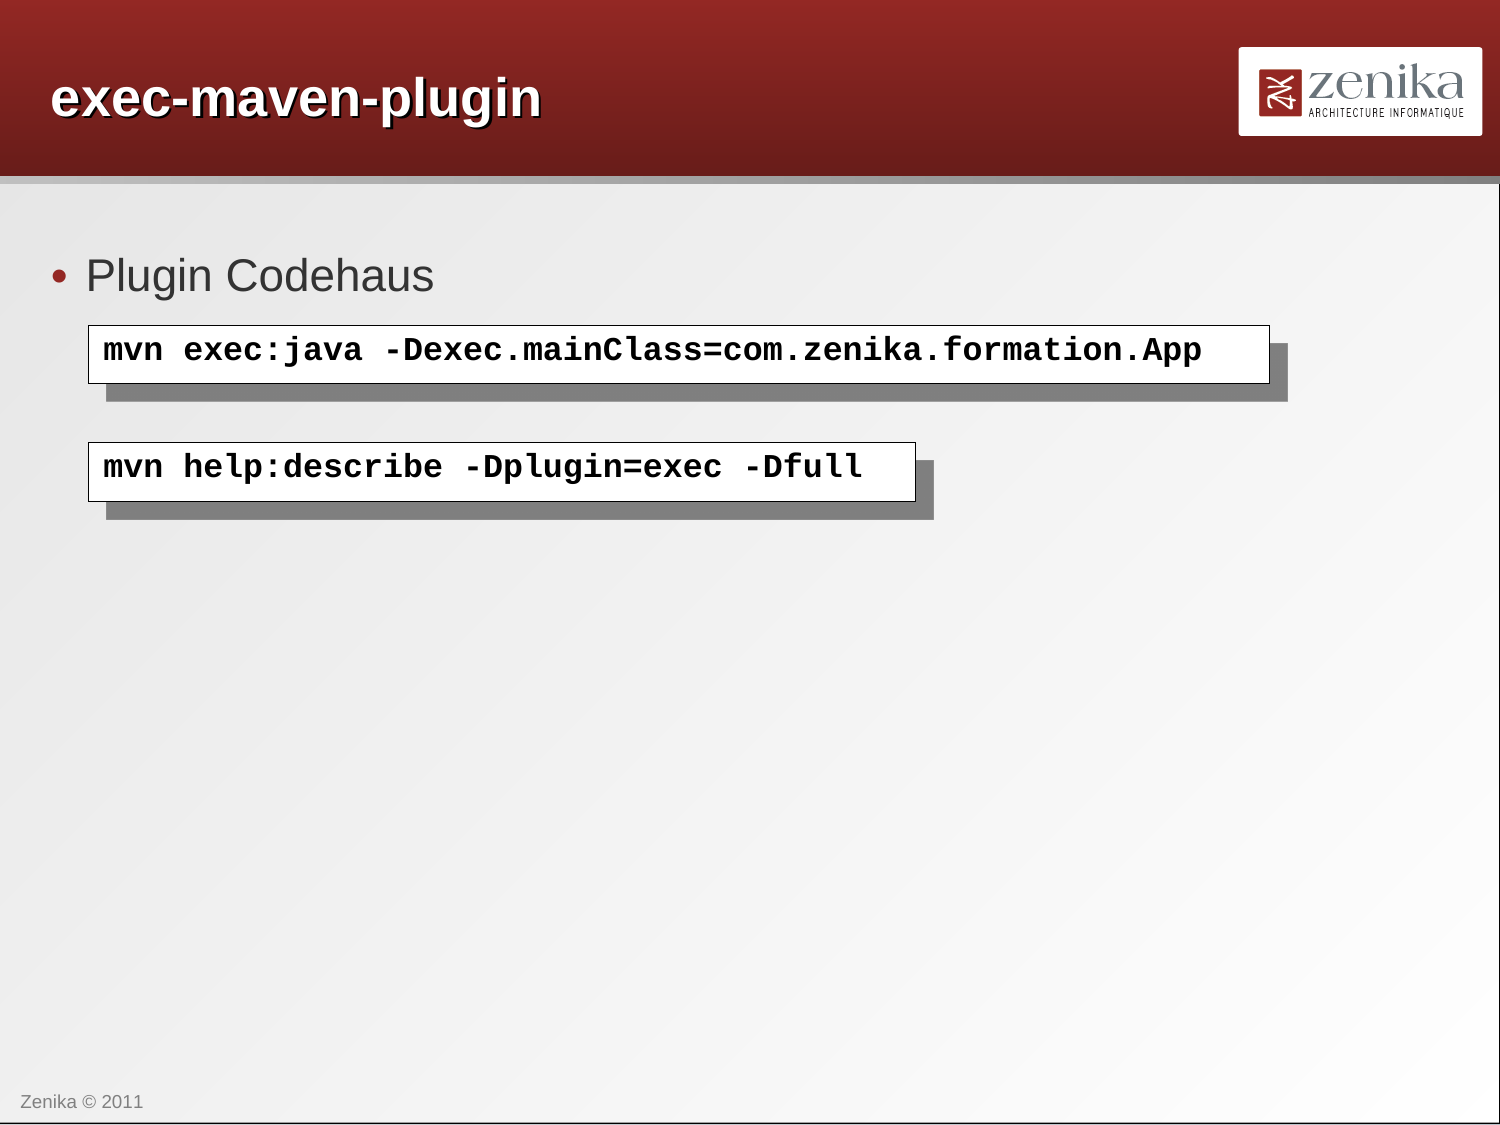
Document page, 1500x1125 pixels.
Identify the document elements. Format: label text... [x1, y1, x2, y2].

title exec-maven-plugin [50, 15, 1206, 180]
picture [1257, 58, 1464, 125]
text_box mvn exec:java -Dexec.mainClass=com.zenika.formation.App [88, 325, 1270, 384]
list Plugin Codehaus [50, 249, 1435, 1079]
text_box mvn help:describe -Dplugin=exec -Dfull [88, 442, 916, 502]
